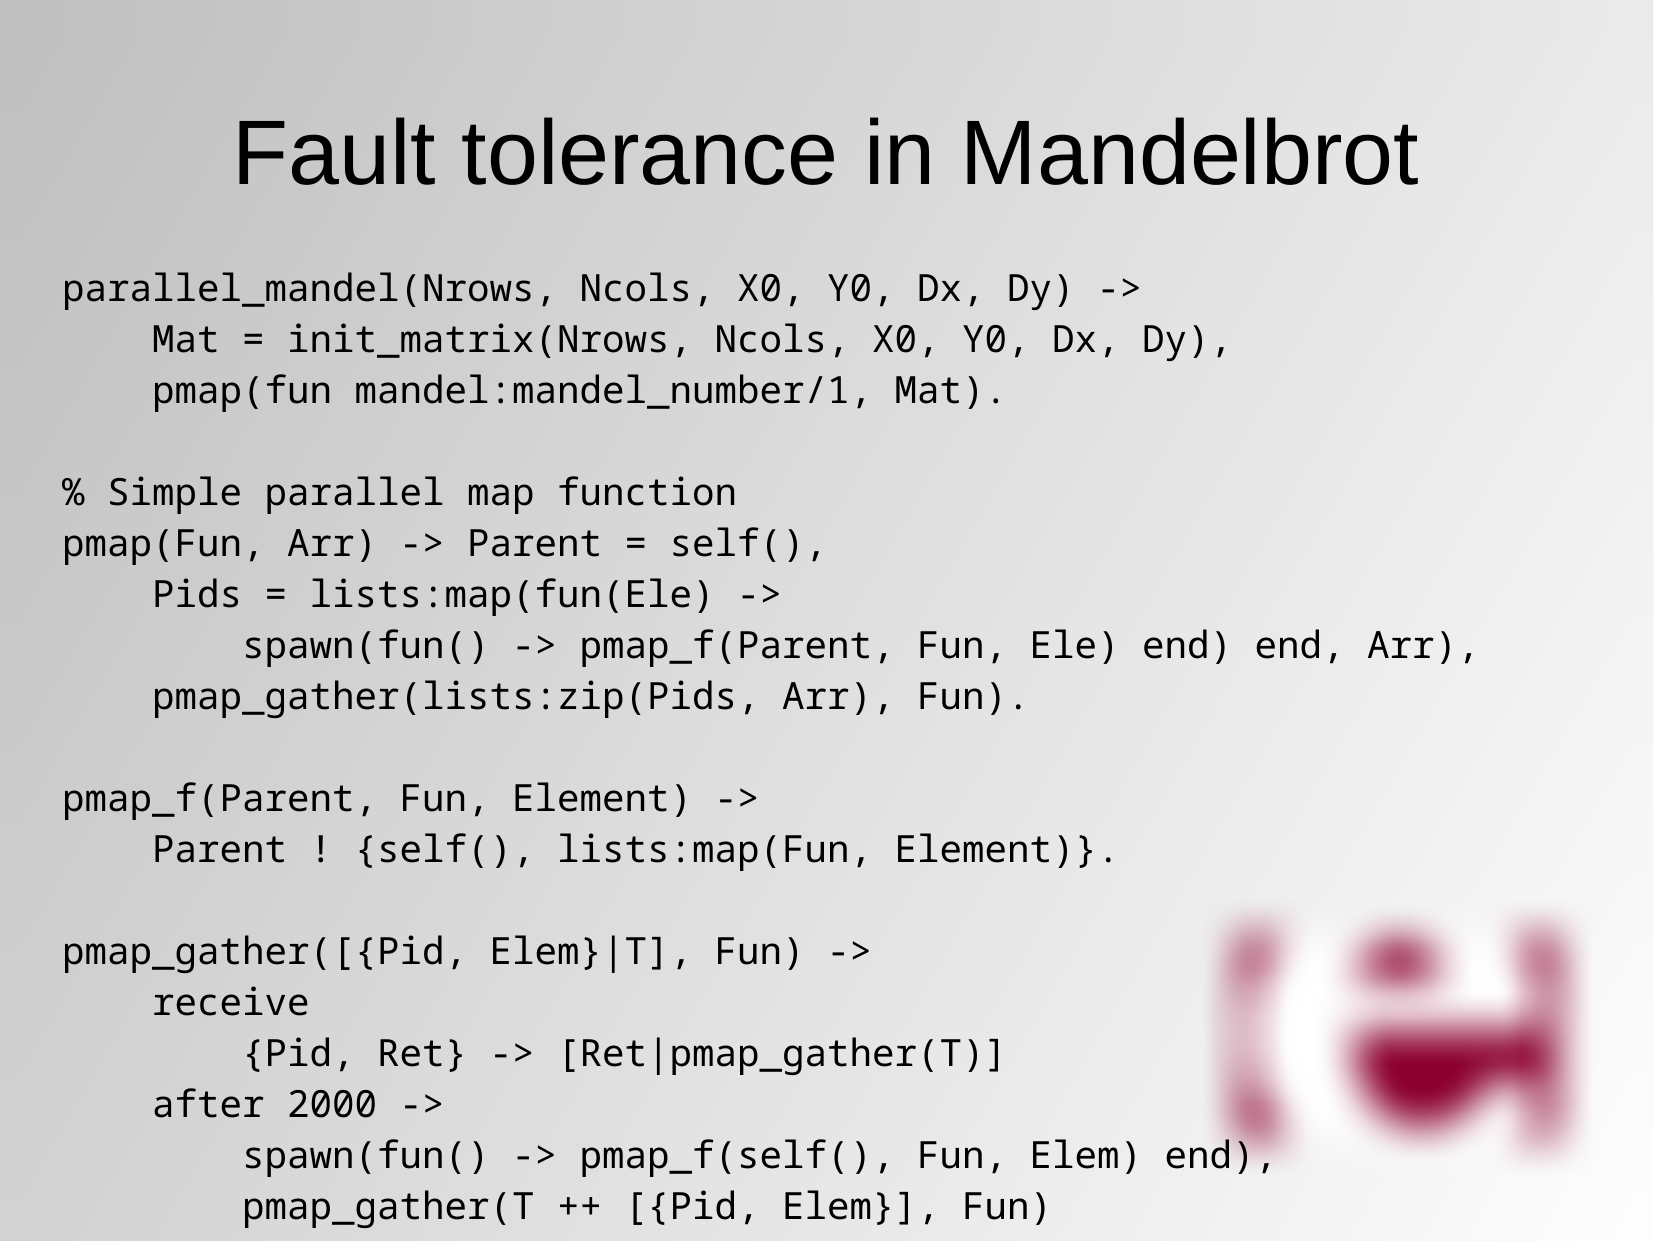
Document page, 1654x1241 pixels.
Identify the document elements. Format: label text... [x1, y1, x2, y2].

text_box parallel_mandel(Nrows, Ncols, X0, Y0, Dx, Dy) -> Mat = init_matrix(Nrows, Ncols, X0, Y0, Dx, Dy), pmap(fun mandel:mandel_number/1, Mat). % Simple parallel map function pmap(Fun, Arr) -> Parent = self(), Pids = lists:map(fun(Ele) -> spawn(fun() -> pmap_f(Parent, Fun, Ele) end) end, Arr), pmap_gather(lists:zip(Pids, Arr), Fun). pmap_f(Parent, Fun, Element) -> Parent ! {self(), lists:map(Fun, Element)}. pmap_gather([{Pid, Elem}|T], Fun) -> receive {Pid, Ret} -> [Ret|pmap_gather(T)] after 2000 -> spawn(fun() -> pmap_f(self(), Fun, Elem) end), pmap_gather(T ++ [{Pid, Elem}], Fun) end; pmap_gather([], _) -> []. [47, 253, 1595, 1183]
title Fault tolerance in Mandelbrot [82, 56, 1571, 250]
picture [0, 0, 1654, 1241]
